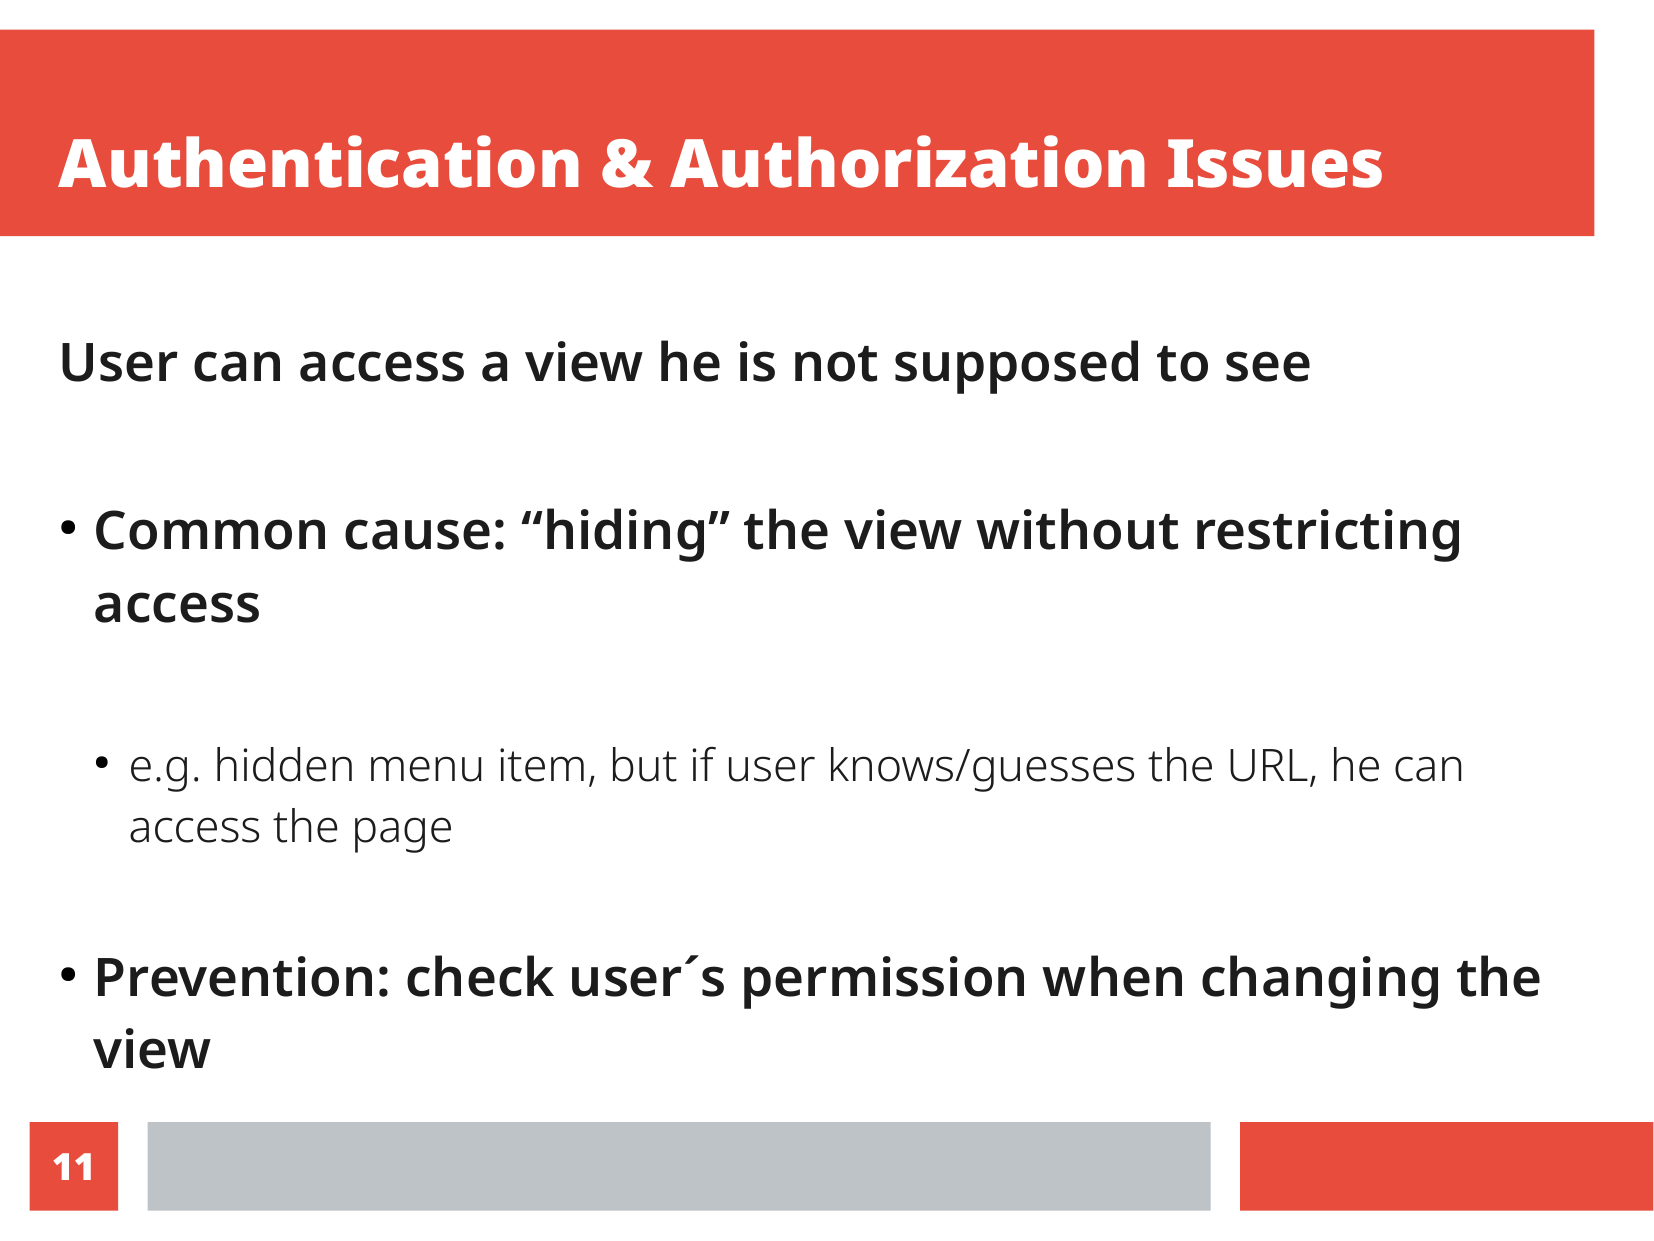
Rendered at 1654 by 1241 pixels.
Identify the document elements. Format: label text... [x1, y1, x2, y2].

title Authentication & Authorization Issues [59, 59, 1595, 207]
list User can access a view he is not supposed to see Common cause: “hiding” the view without restricting access e.g. hidden menu item, but if user knows/guesses the URL, he can access the page Prevention: check user´s permission when changing the view [59, 324, 1565, 1093]
